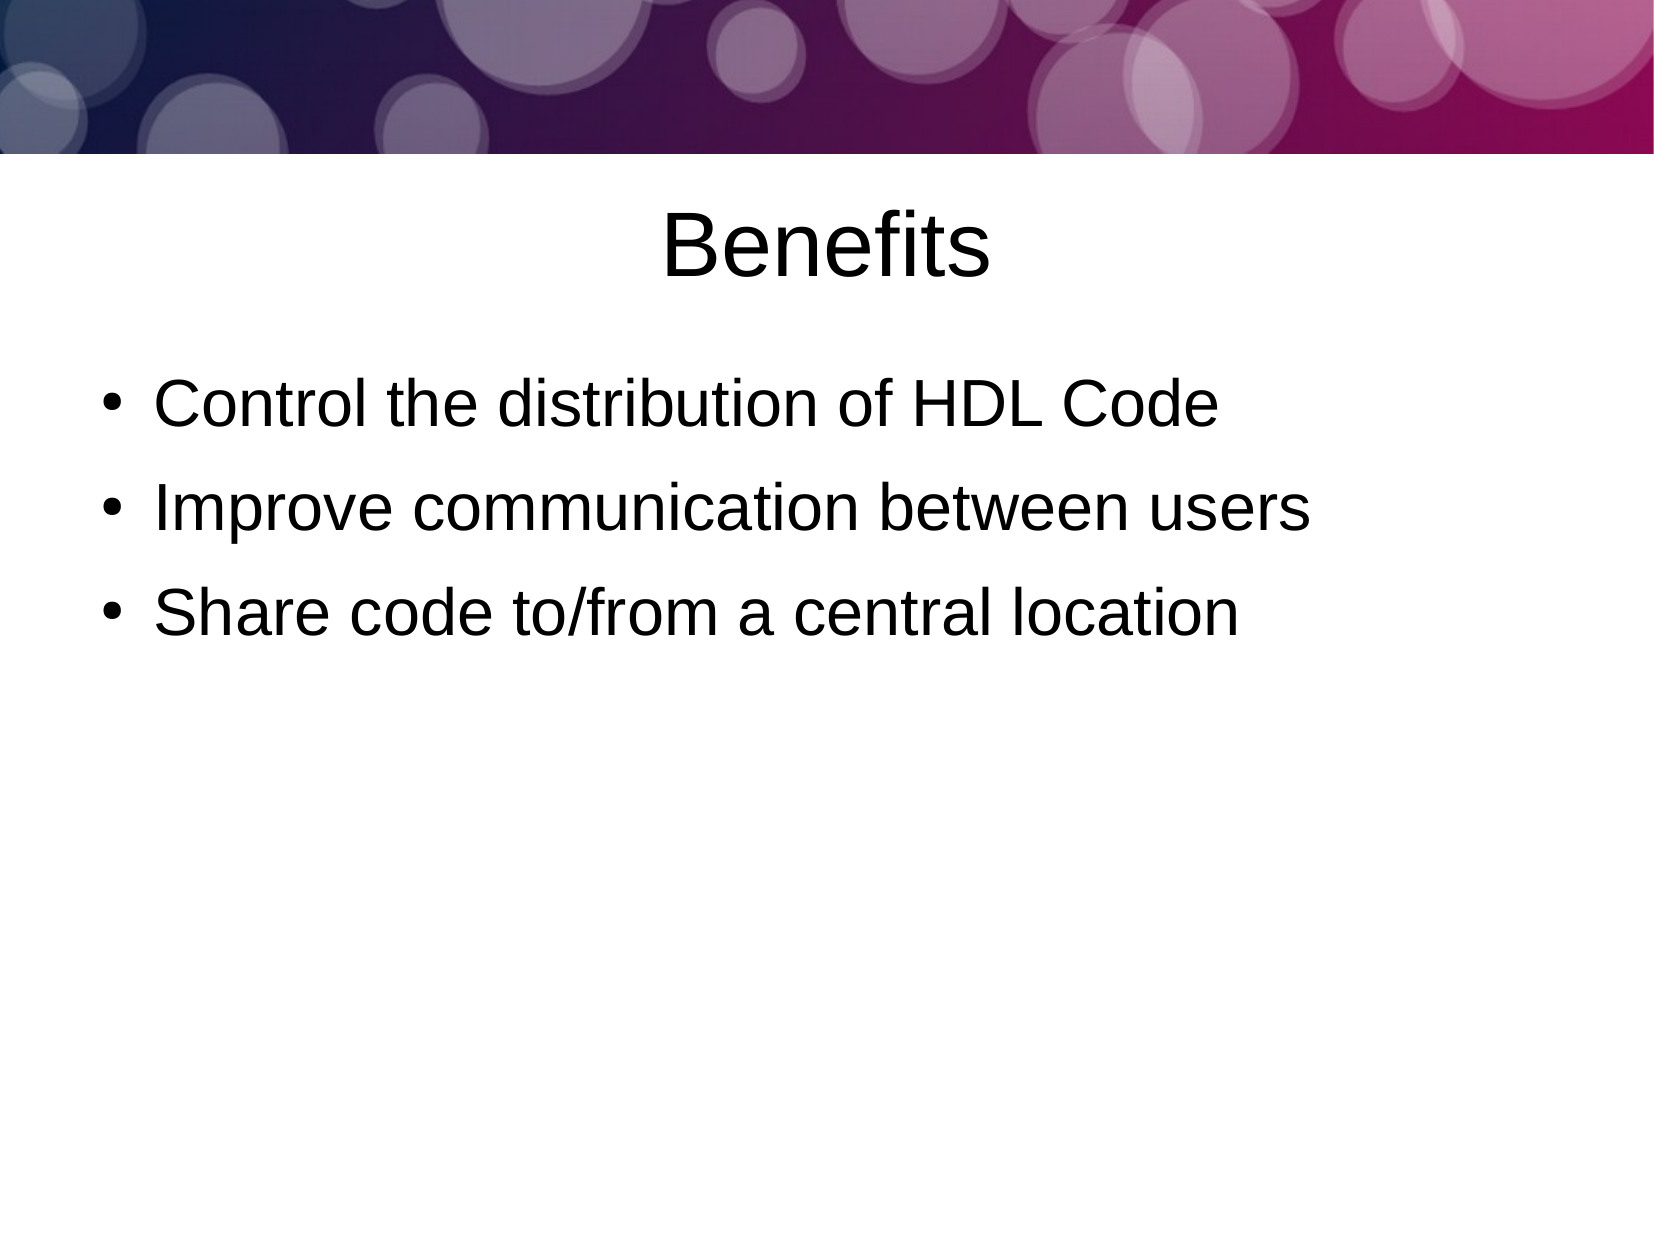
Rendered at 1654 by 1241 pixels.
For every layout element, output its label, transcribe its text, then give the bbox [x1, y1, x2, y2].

list Control the distribution of HDL Code Improve communication between users Share code to/from a central location [82, 366, 1571, 1087]
title Benefits [82, 159, 1571, 331]
picture [0, 0, 1654, 154]
